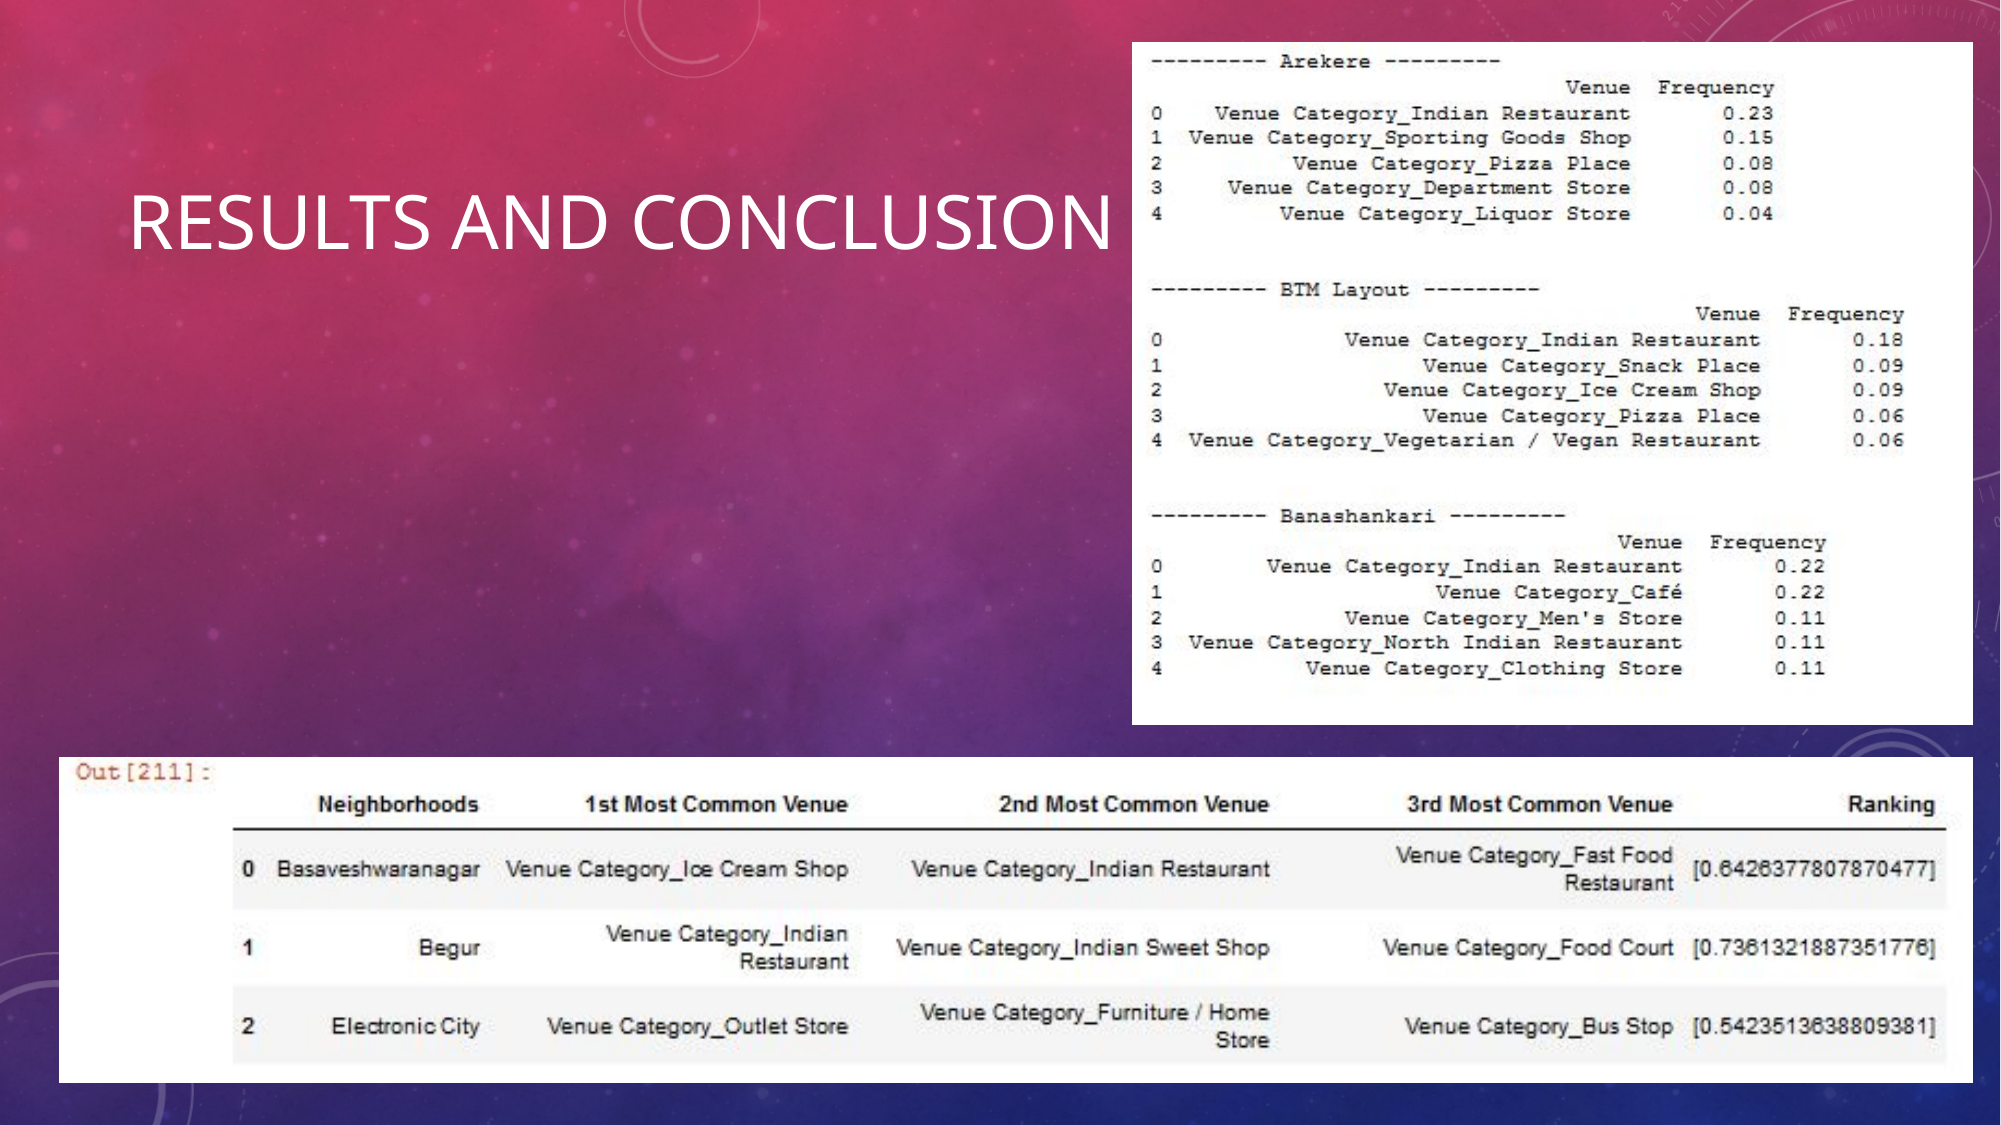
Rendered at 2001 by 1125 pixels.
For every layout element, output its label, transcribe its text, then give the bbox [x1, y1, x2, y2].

picture [0, 0, 2001, 1125]
title Results and conclusion [112, 99, 1132, 339]
